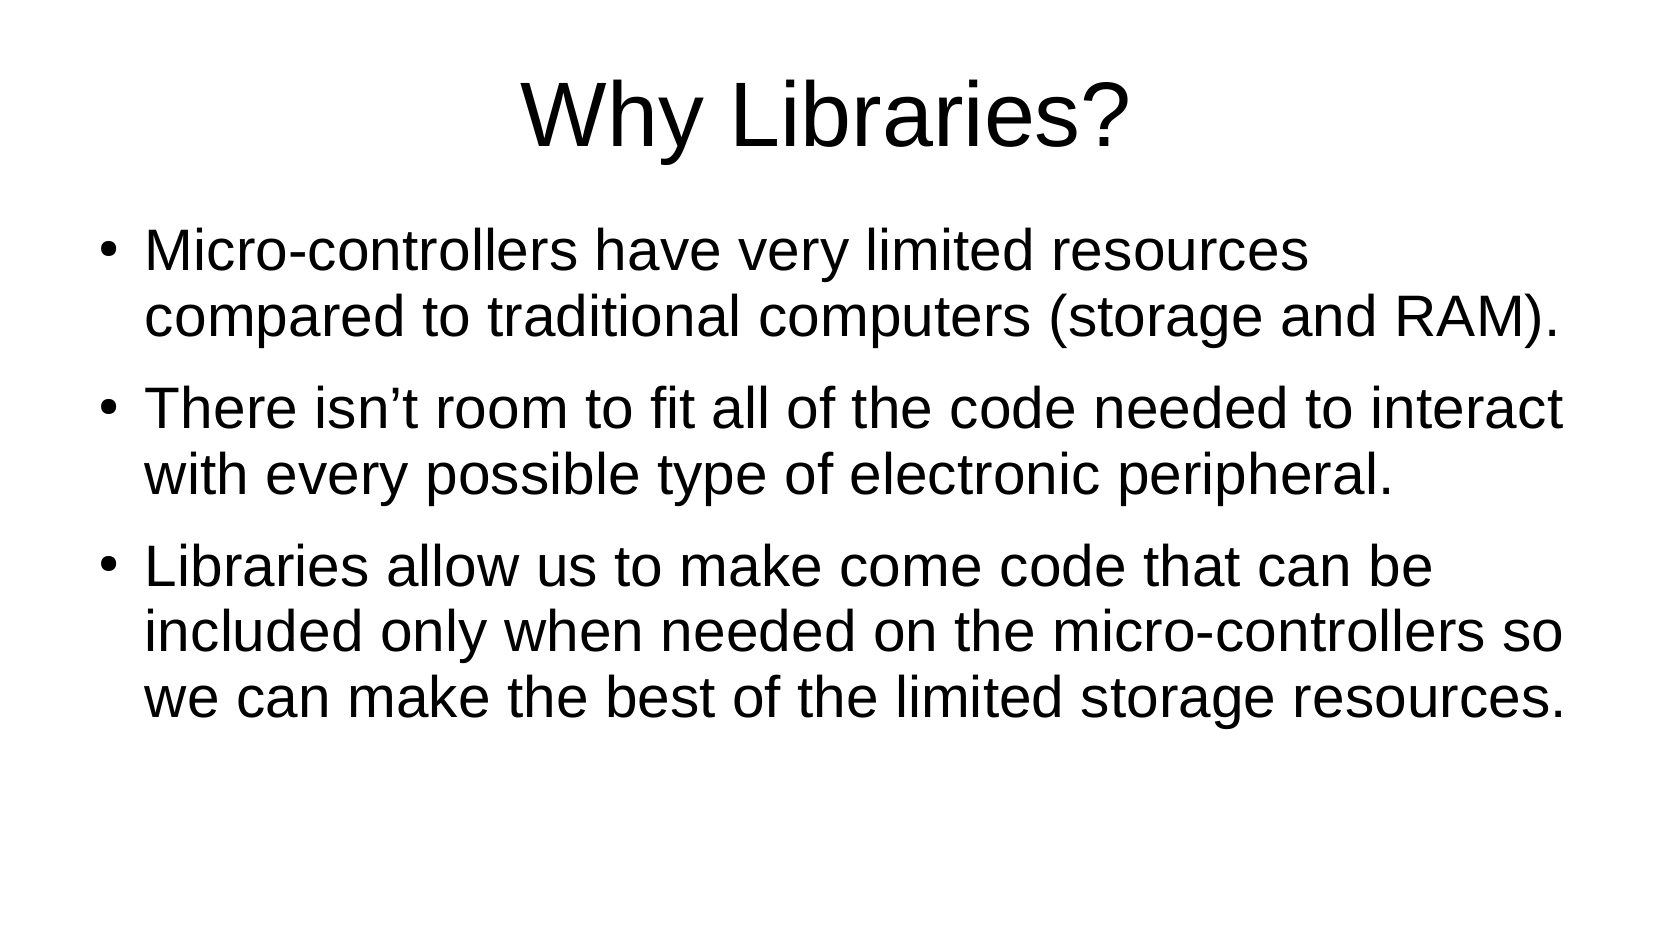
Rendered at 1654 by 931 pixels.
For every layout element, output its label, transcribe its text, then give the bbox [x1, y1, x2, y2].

title Why Libraries? [82, 37, 1571, 193]
list Micro-controllers have very limited resources compared to traditional computers (storage and RAM). There isn’t room to fit all of the code needed to interact with every possible type of electronic peripheral. Libraries allow us to make come code that can be included only when needed on the micro-controllers so we can make the best of the limited storage resources. [82, 217, 1571, 758]
